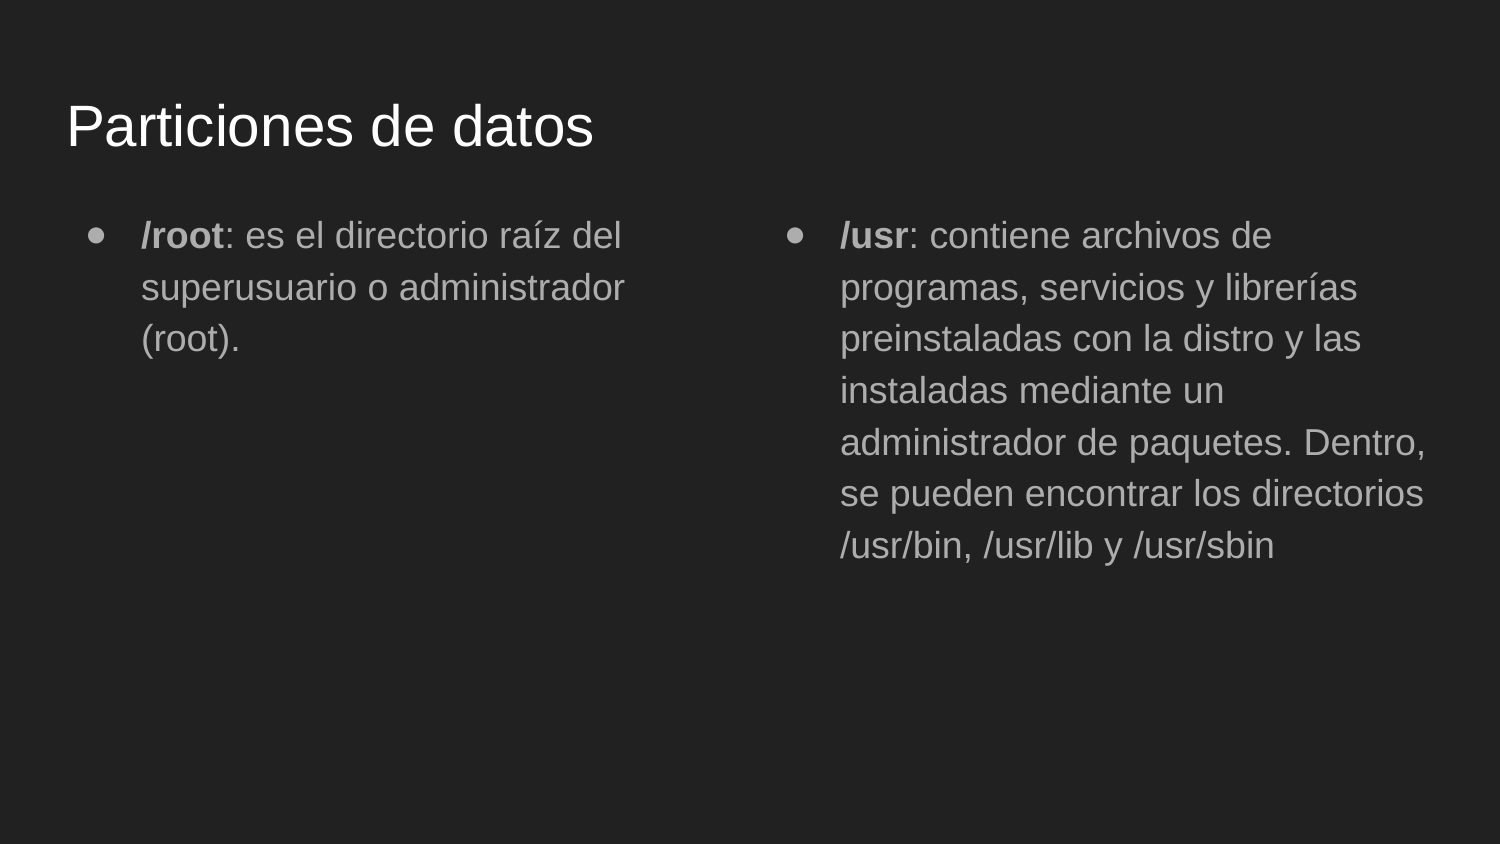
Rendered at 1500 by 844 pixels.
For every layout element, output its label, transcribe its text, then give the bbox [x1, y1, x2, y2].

title Particiones de datos [51, 72, 1449, 167]
list /root: es el directorio raíz del superusuario o administrador (root). [51, 189, 750, 750]
list /usr: contiene archivos de programas, servicios y librerías preinstaladas con la distro y las instaladas mediante un administrador de paquetes. Dentro, se pueden encontrar los directorios /usr/bin, /usr/lib y /usr/sbin [750, 189, 1449, 750]
